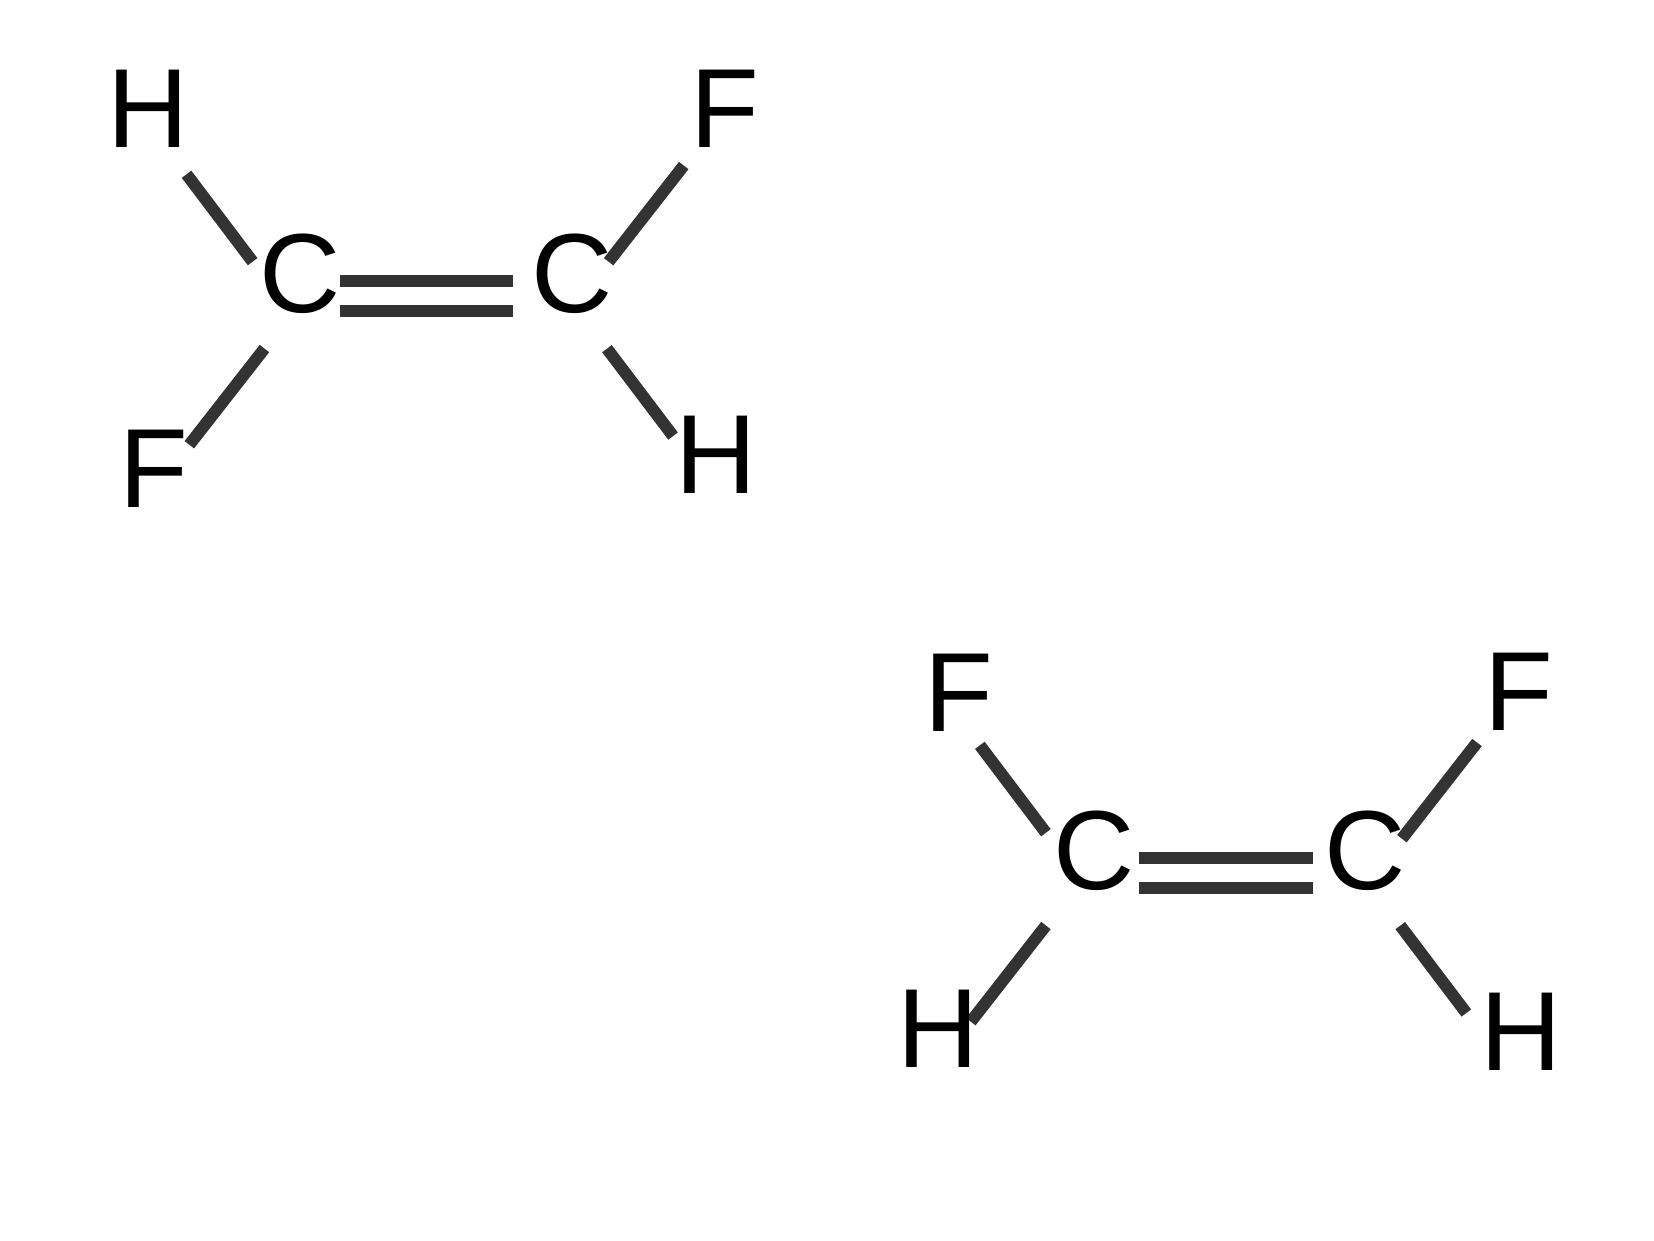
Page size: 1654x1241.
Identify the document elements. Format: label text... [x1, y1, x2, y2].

text_box F [1469, 621, 1602, 803]
text_box H [92, 38, 225, 221]
text_box H [1466, 961, 1599, 1144]
text_box H [660, 384, 794, 567]
text_box H [882, 958, 1015, 1141]
text_box C [245, 203, 378, 386]
text_box F [676, 38, 809, 221]
text_box C [516, 203, 649, 386]
text_box F [909, 622, 1042, 805]
text_box C [1038, 780, 1171, 963]
text_box F [104, 398, 237, 581]
text_box C [1309, 780, 1443, 963]
